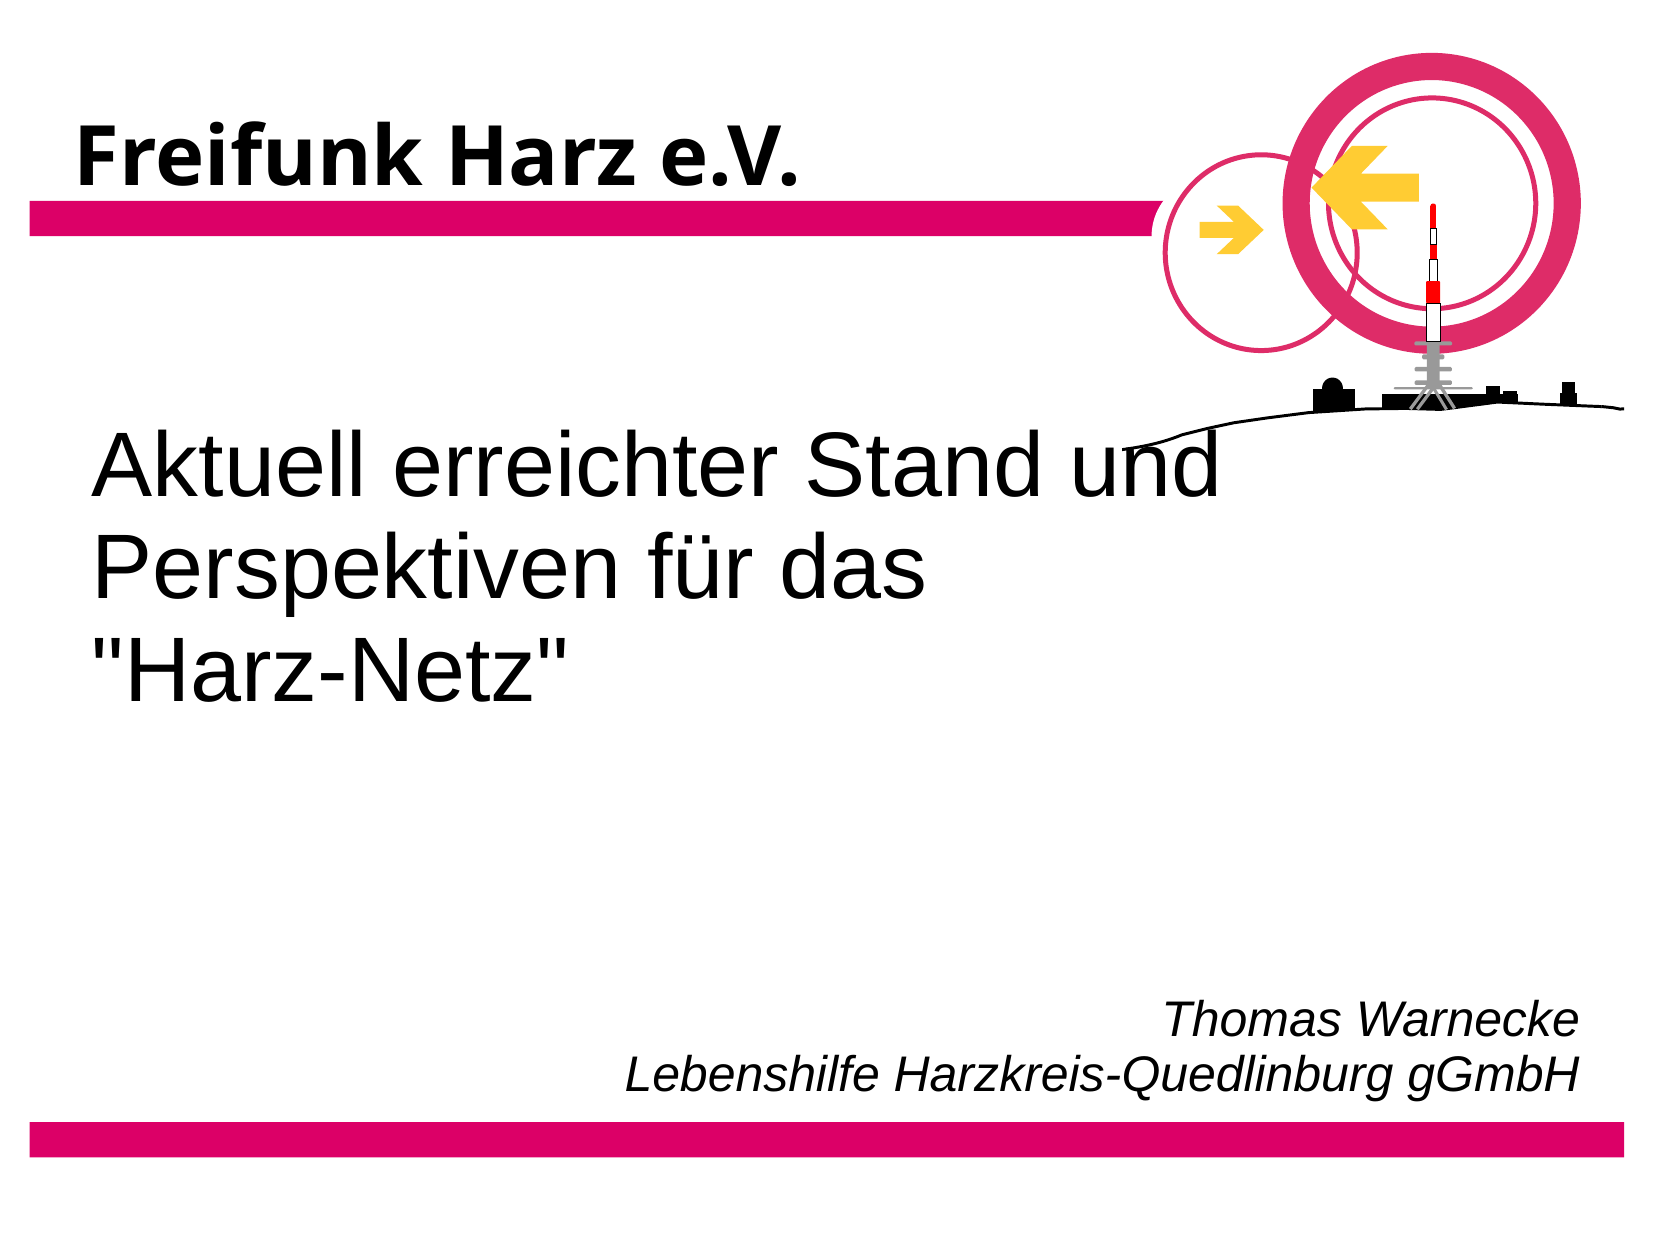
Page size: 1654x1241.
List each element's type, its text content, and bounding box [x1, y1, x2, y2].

subtitle Aktuell erreichter Stand und Perspektiven für das "Harz-Netz" Thomas Warnecke Lebenshilfe Harzkreis-Quedlinburg gGmbH [91, 413, 1580, 1205]
